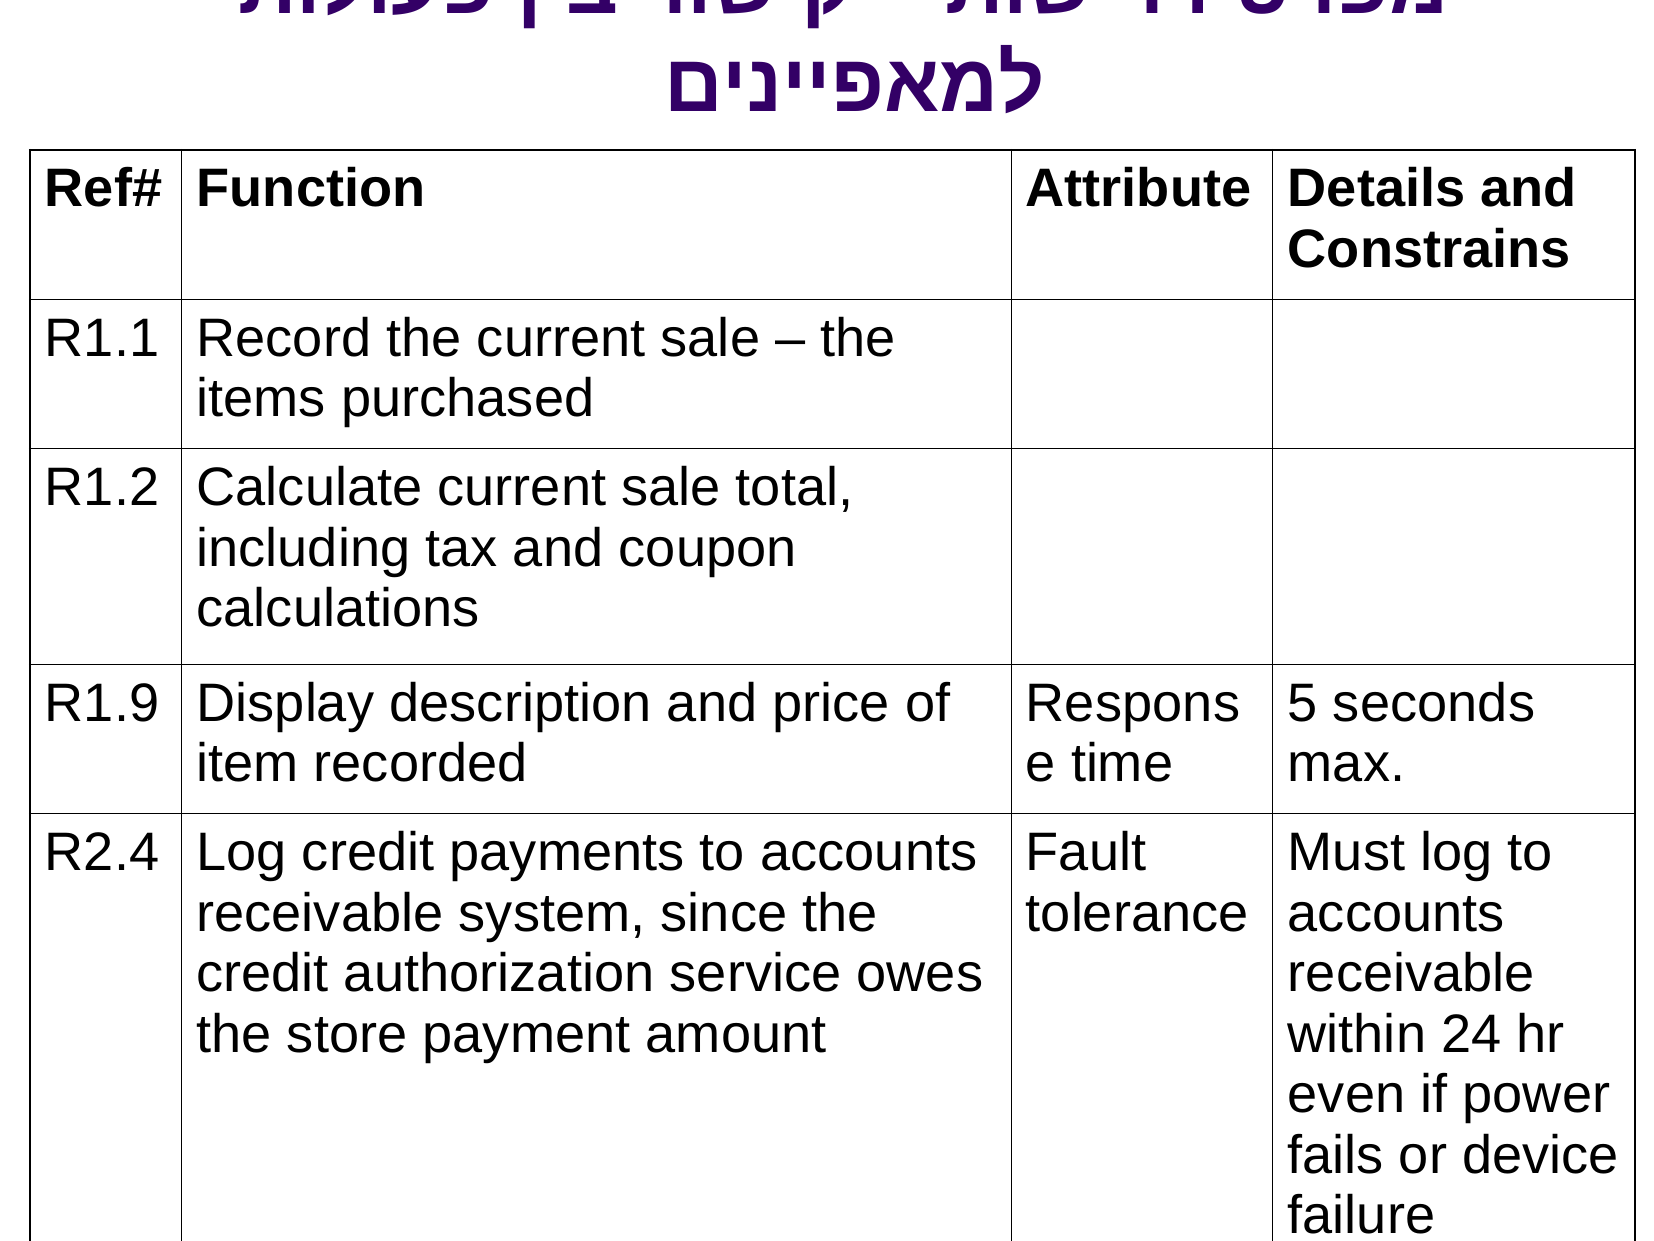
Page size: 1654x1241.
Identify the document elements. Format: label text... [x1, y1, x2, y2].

table_header Ref# [31, 151, 181, 299]
table_cell R1.2 [31, 449, 181, 664]
table_cell Record the current sale – the items purchased [182, 300, 1011, 448]
table_cell [1012, 449, 1272, 664]
table_cell R1.1 [31, 300, 181, 448]
title מפרט דרישות – קישור בין פעולות למאפיינים [82, 22, 1606, 136]
table_cell Display description and price of item recorded [182, 665, 1011, 813]
table_cell [1273, 300, 1634, 448]
table_cell 5 seconds max. [1273, 665, 1634, 813]
table_header Function [182, 151, 1011, 299]
table_cell R1.9 [31, 665, 181, 813]
table_cell R2.4 [31, 814, 181, 1241]
table_cell [1012, 300, 1272, 448]
table_cell [1273, 449, 1634, 664]
table_cell Calculate current sale total, including tax and coupon calculations [182, 449, 1011, 664]
table_cell Log credit payments to accounts receivable system, since the credit authorization service owes the store payment amount [182, 814, 1011, 1241]
table_cell Fault tolerance [1012, 814, 1272, 1241]
table_cell Response time [1012, 665, 1272, 813]
table_header Details and Constrains [1273, 151, 1634, 299]
table_cell Must log to accounts receivable within 24 hr even if power fails or device failure [1273, 814, 1634, 1241]
table_header Attribute [1012, 151, 1272, 299]
